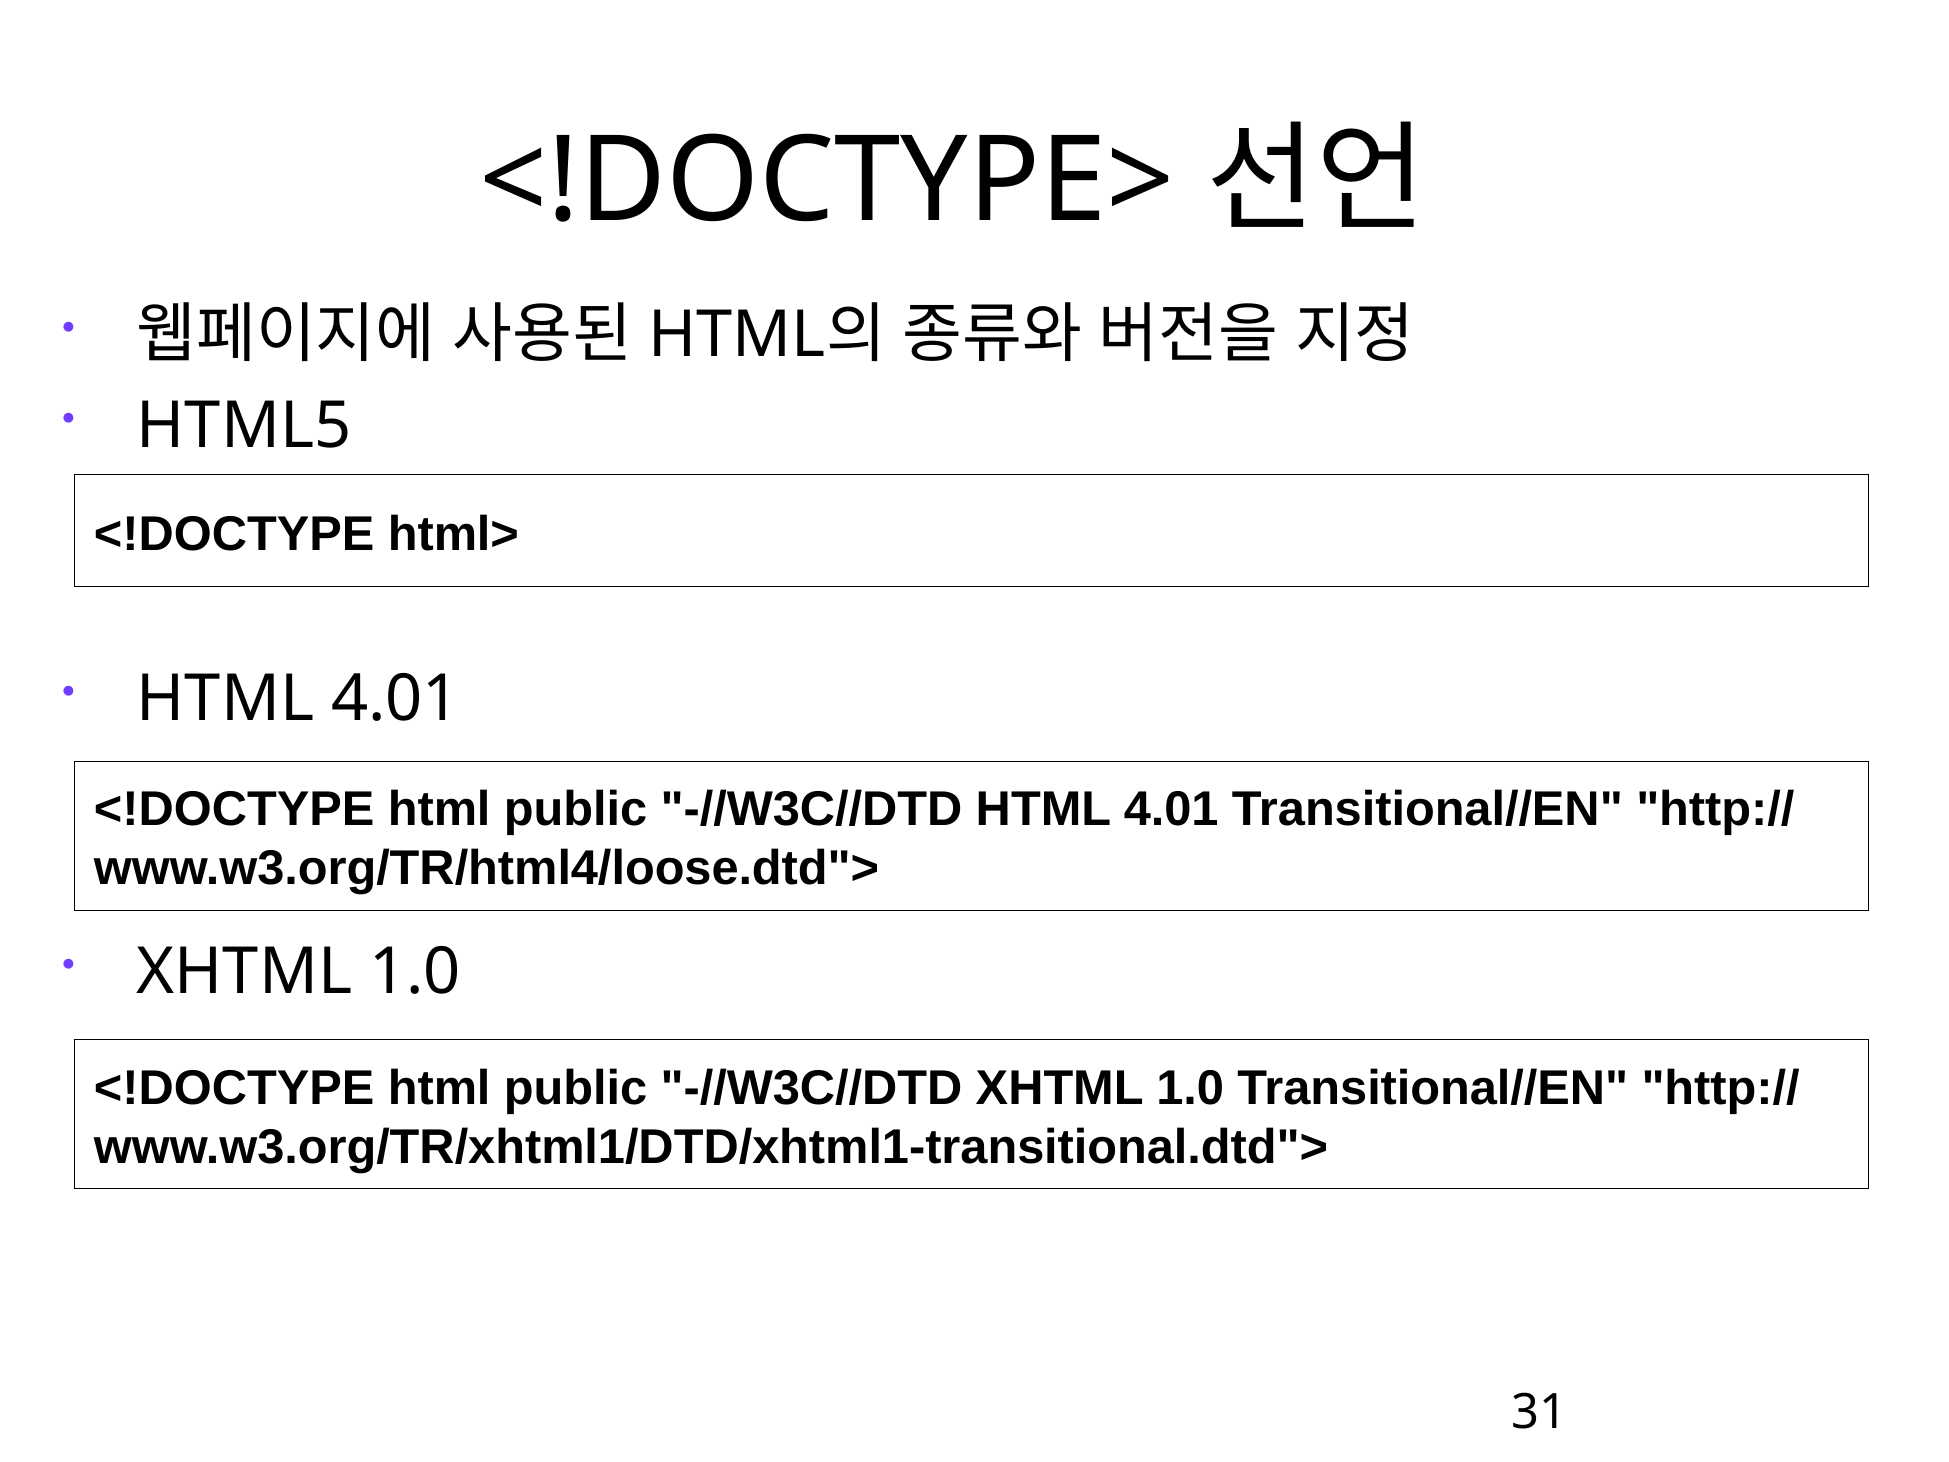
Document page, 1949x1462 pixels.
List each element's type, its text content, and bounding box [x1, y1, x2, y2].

title <!DOCTYPE> 선언 [156, 92, 1749, 255]
text_box <!DOCTYPE html public "-//W3C//DTD XHTML 1.0 Transitional//EN" "http://www.w3.org/TR/xhtml1/DTD/xhtml1-transitional.dtd"> [74, 1039, 1869, 1189]
list 웹페이지에 사용된 HTML의 종류와 버전을 지정 HTML5 HTML 4.01 XHTML 1.0 [48, 284, 1897, 1343]
text_box <!DOCTYPE html public "-//W3C//DTD HTML 4.01 Transitional//EN" "http://www.w3.org/TR/html4/loose.dtd"> [74, 761, 1869, 911]
text_box <!DOCTYPE html> [74, 474, 1869, 587]
slide_number <숫자> [1496, 1372, 1899, 1462]
